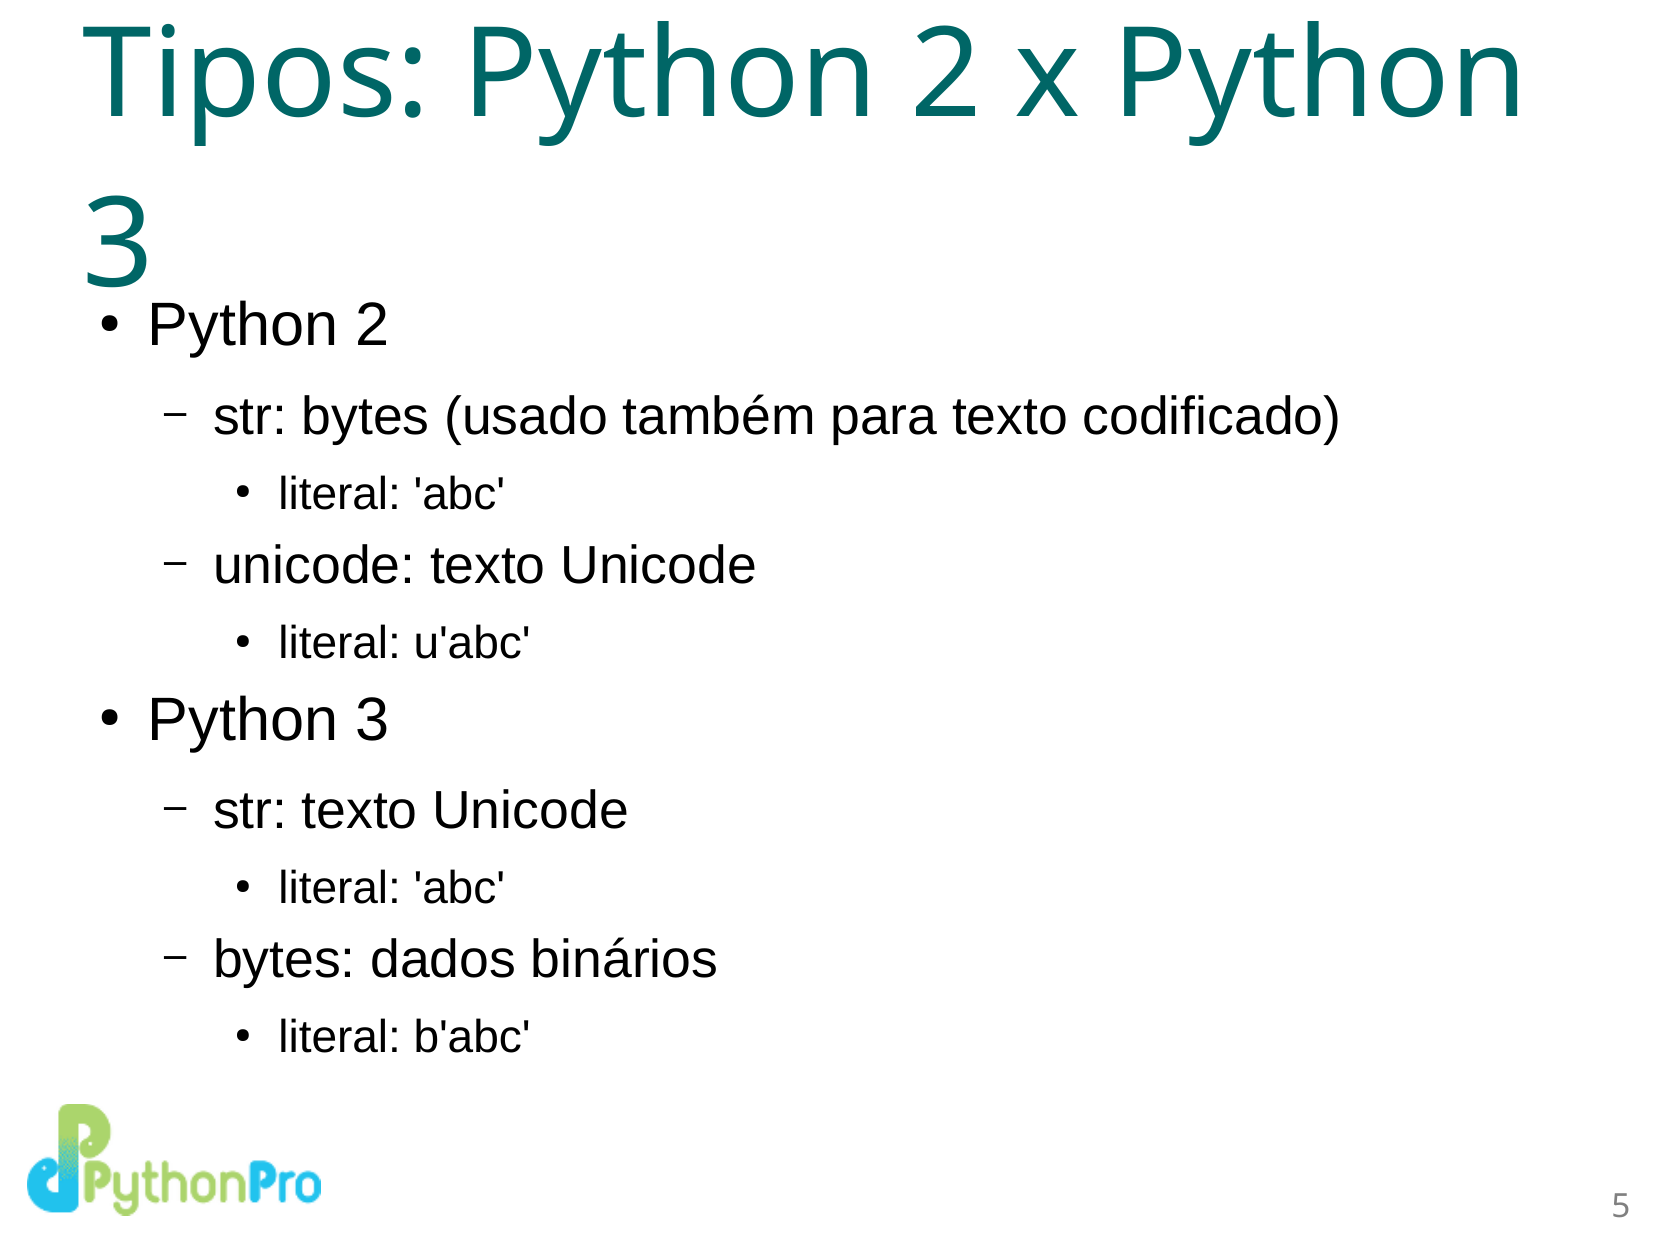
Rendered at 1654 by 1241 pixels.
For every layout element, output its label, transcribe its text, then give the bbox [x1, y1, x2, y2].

title Tipos: Python 2 x Python 3 [82, 49, 1571, 257]
list Python 2 str: bytes (usado também para texto codificado) literal: 'abc' unicode: texto Unicode literal: u'abc' Python 3 str: texto Unicode literal: 'abc' bytes: dados binários literal: b'abc' [82, 290, 1576, 1066]
picture [27, 1104, 321, 1216]
